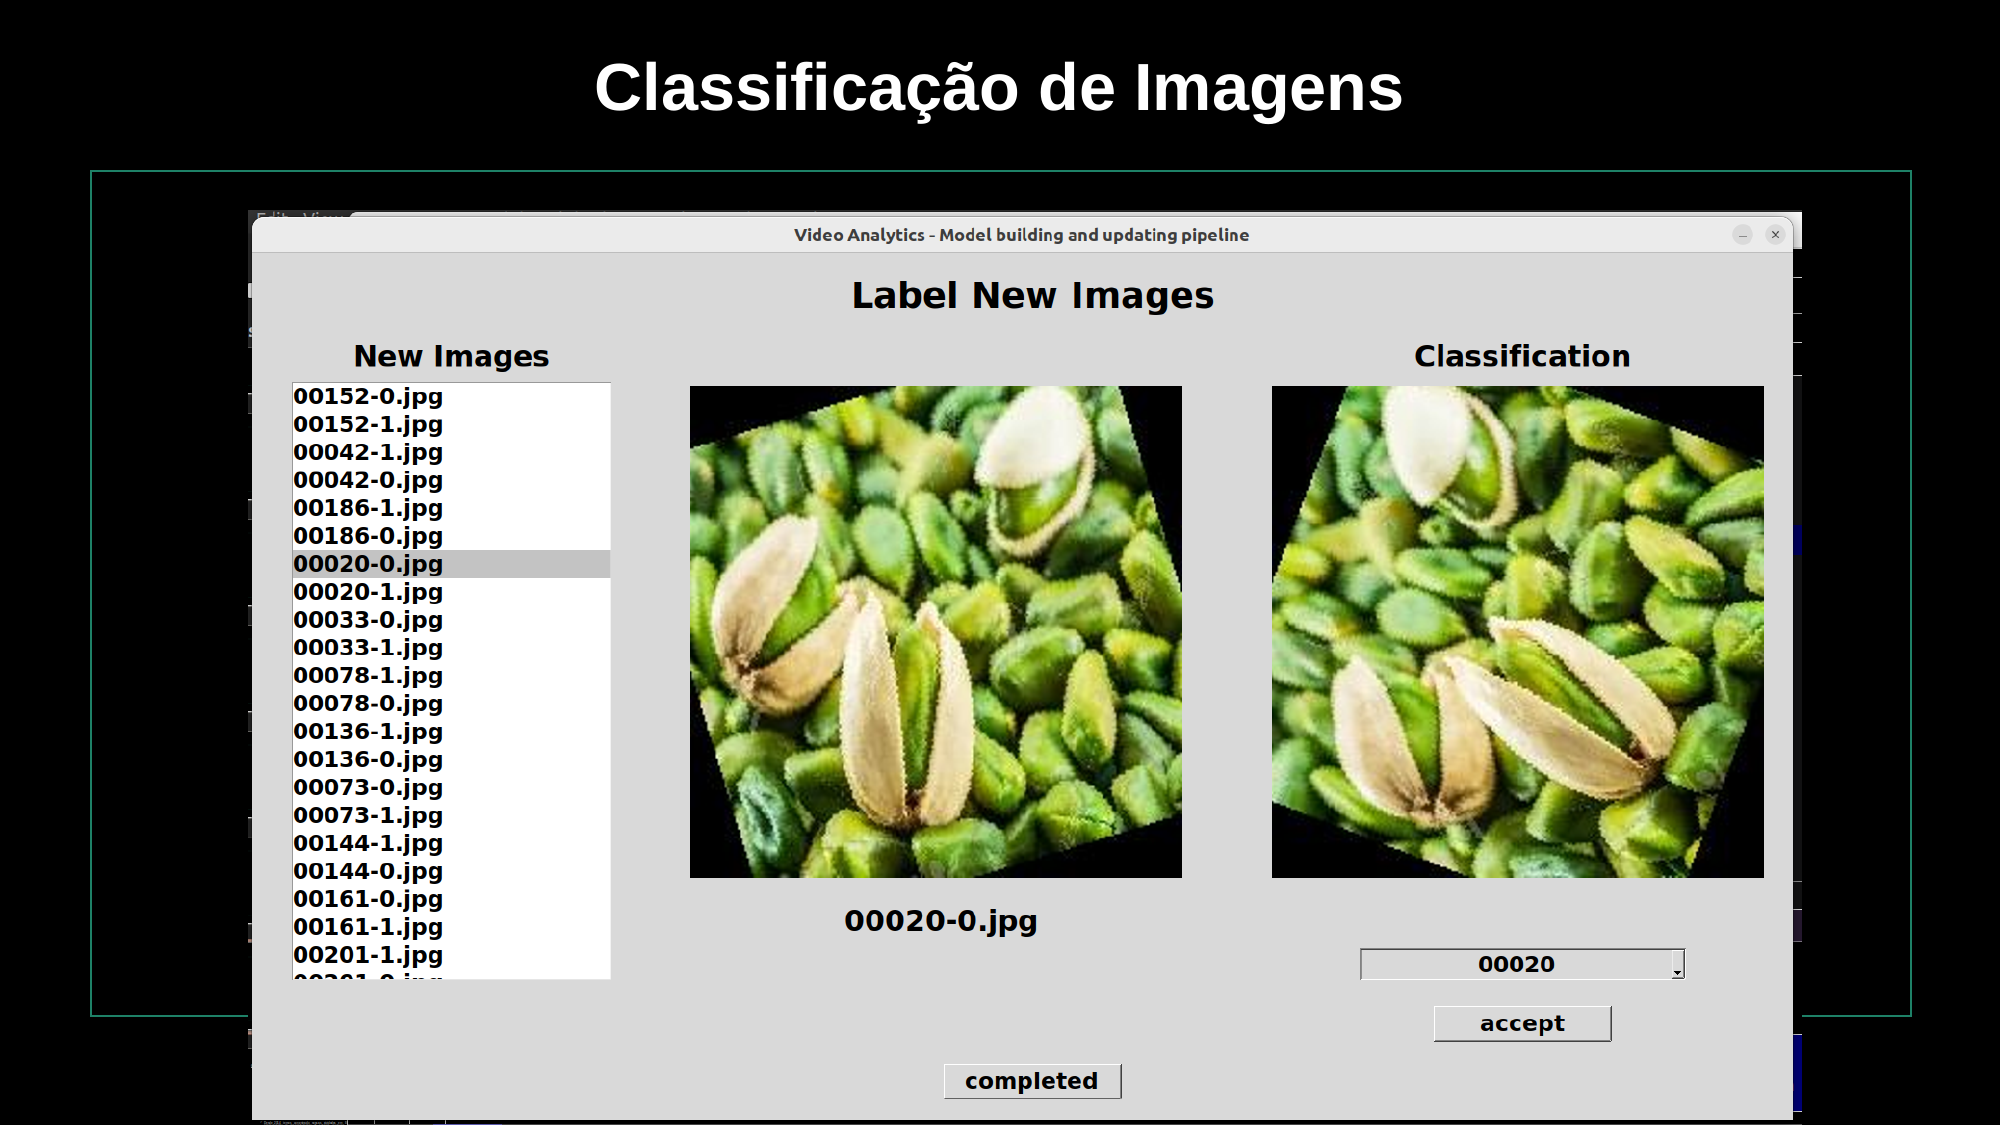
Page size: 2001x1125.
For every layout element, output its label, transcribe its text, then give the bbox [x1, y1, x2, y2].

list [226, 201, 1771, 939]
picture [248, 210, 1802, 1125]
title Classificação de Imagens [0, 42, 2000, 136]
